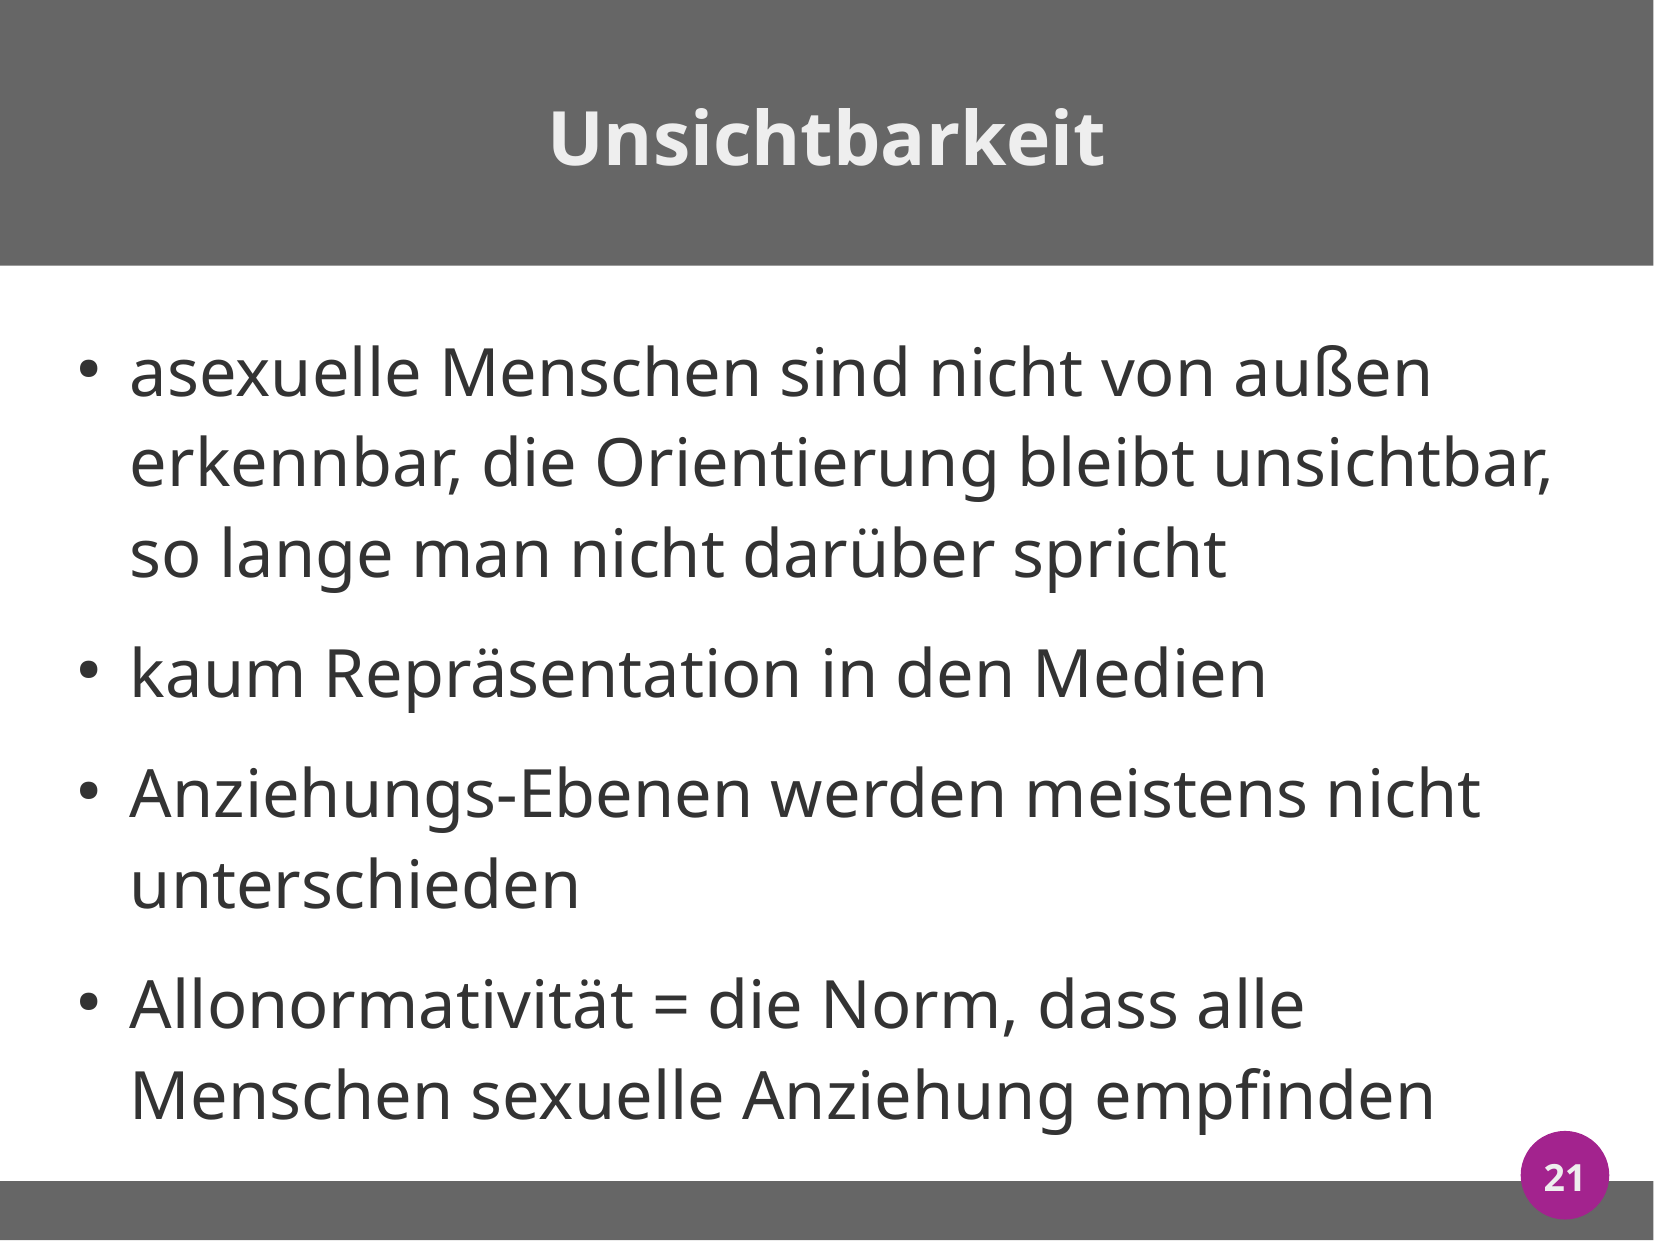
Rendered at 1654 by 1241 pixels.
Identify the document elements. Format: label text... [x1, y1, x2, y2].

list asexuelle Menschen sind nicht von außen erkennbar, die Orientierung bleibt unsichtbar, so lange man nicht darüber spricht kaum Repräsentation in den Medien Anziehungs-Ebenen werden meistens nicht unterschieden Allonormativität = die Norm, dass alle Menschen sexuelle Anziehung empfinden [59, 324, 1595, 1152]
title Unsichtbarkeit [59, 11, 1595, 260]
